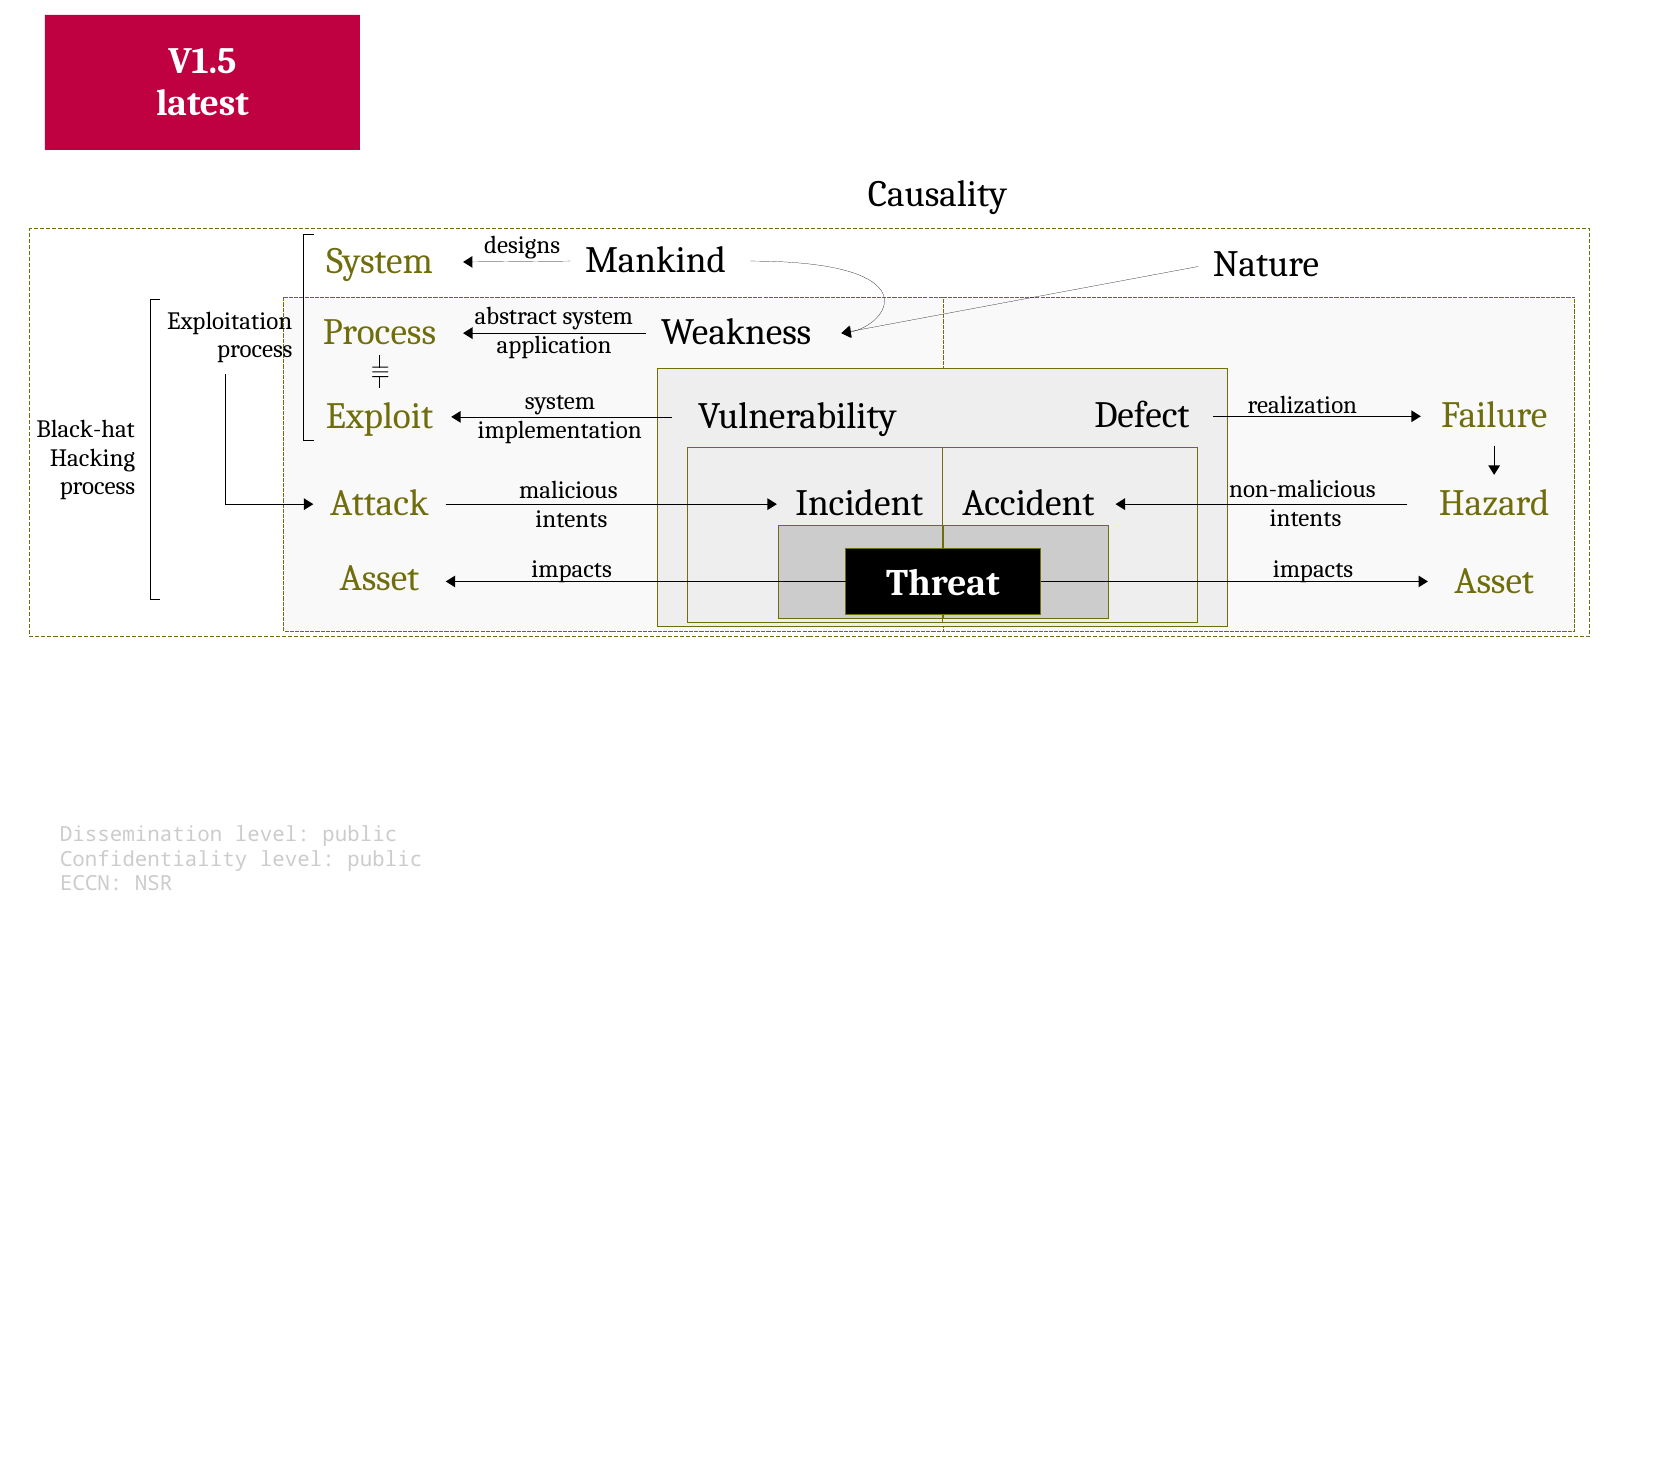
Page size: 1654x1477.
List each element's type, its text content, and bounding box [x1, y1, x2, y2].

picture [370, 366, 389, 379]
text_box Exploitation process [151, 299, 308, 375]
text_box Vulnerability [671, 387, 912, 447]
text_box Process [308, 303, 464, 363]
text_box Dissemination level: public Confidentiality level: public ECCN: NSR [44, 815, 917, 903]
text_box impacts [1248, 547, 1379, 592]
text_box V1.5 latest [44, 14, 360, 150]
text_box Hazard [1407, 474, 1581, 534]
text_box [29, 228, 1590, 637]
text_box [304, 262, 884, 331]
text_box [304, 363, 379, 440]
text_box Weakness [697, 303, 842, 363]
text_box Attack [313, 474, 446, 534]
text_box designs [446, 224, 598, 269]
text_box malicious intents [484, 505, 657, 543]
text_box Asset [313, 549, 446, 614]
text_box system implementation [454, 379, 666, 453]
text_box abstract system application [411, 294, 697, 368]
text_box realization [1197, 383, 1408, 428]
text_box Exploitation process [142, 299, 150, 375]
text_box Exploit [307, 387, 452, 447]
text_box Failure [1420, 386, 1568, 446]
text_box non-malicious intents [1207, 467, 1403, 541]
text_box Nature [1198, 235, 1349, 298]
text_box Threat [855, 554, 1031, 614]
text_box Defect [1079, 386, 1214, 446]
text_box Accident [941, 474, 1116, 534]
text_box Asset [1427, 552, 1561, 611]
text_box Causality [853, 166, 1034, 225]
text_box malicious intents [484, 468, 657, 504]
text_box Incident [776, 474, 941, 534]
text_box Mankind [570, 231, 751, 291]
text_box System [296, 232, 464, 292]
text_box Black-hat Hacking process [0, 407, 150, 511]
text_box [29, 228, 446, 407]
text_box impacts [506, 547, 637, 592]
